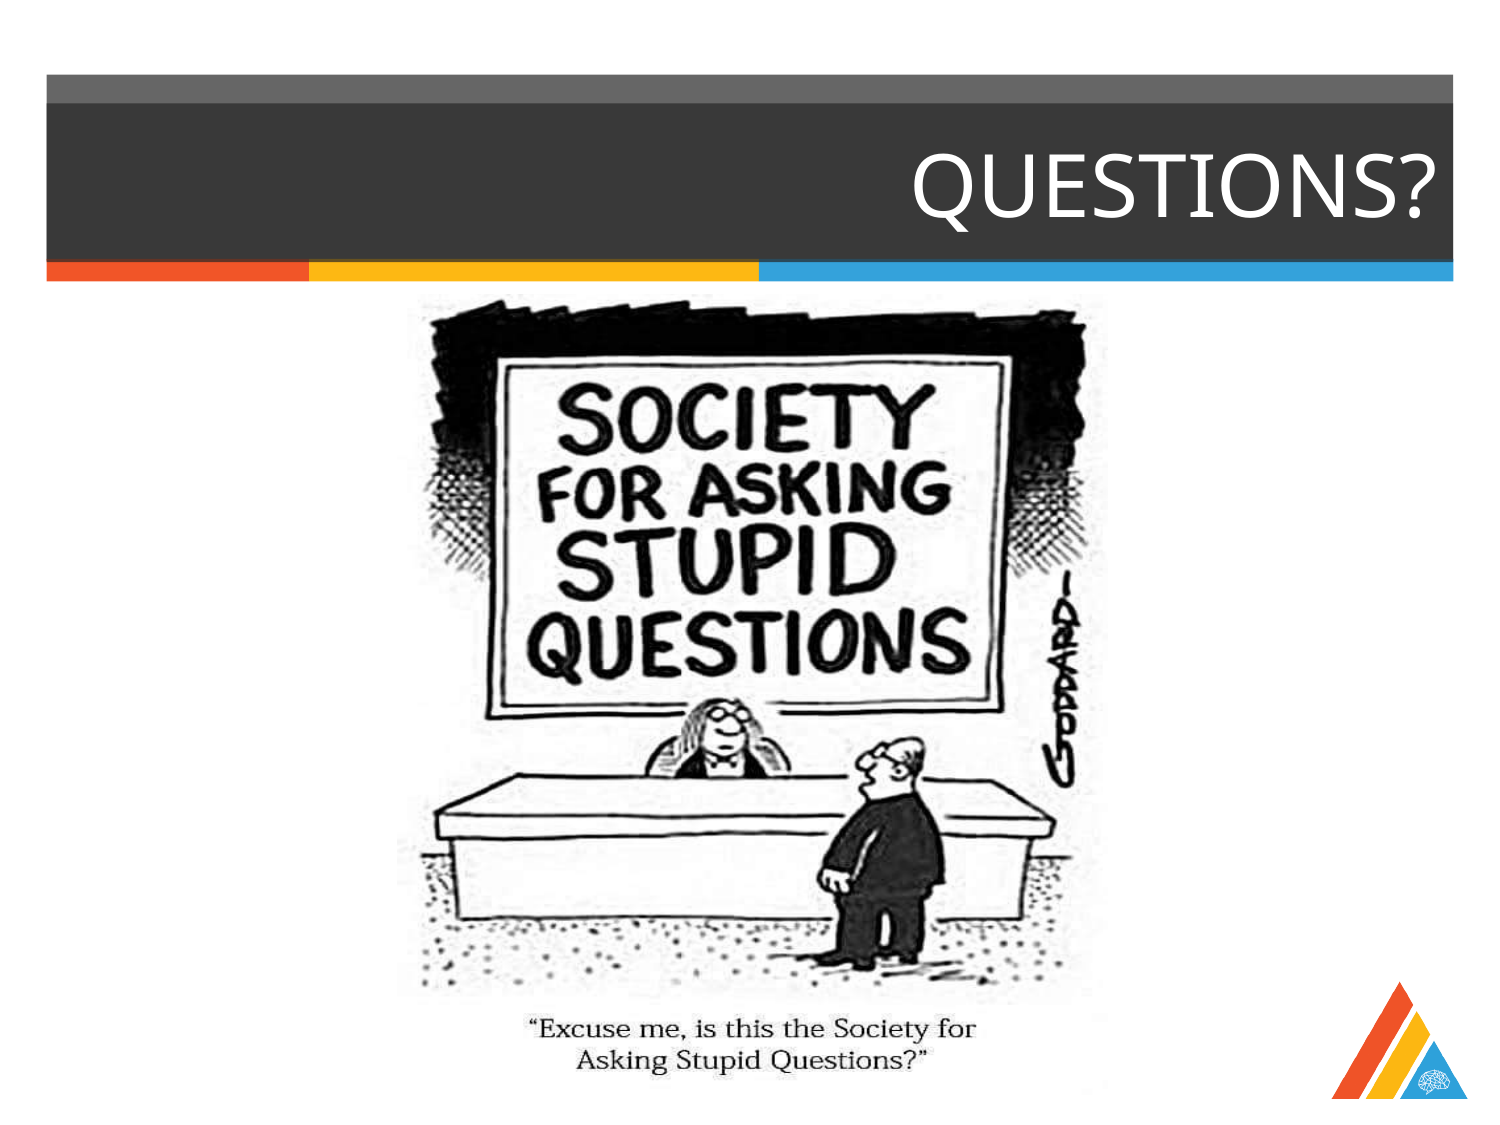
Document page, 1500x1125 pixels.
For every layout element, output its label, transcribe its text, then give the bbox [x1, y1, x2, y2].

picture [1331, 981, 1468, 1099]
picture [390, 294, 1126, 1096]
title QUESTIONS? [46, 103, 1454, 263]
